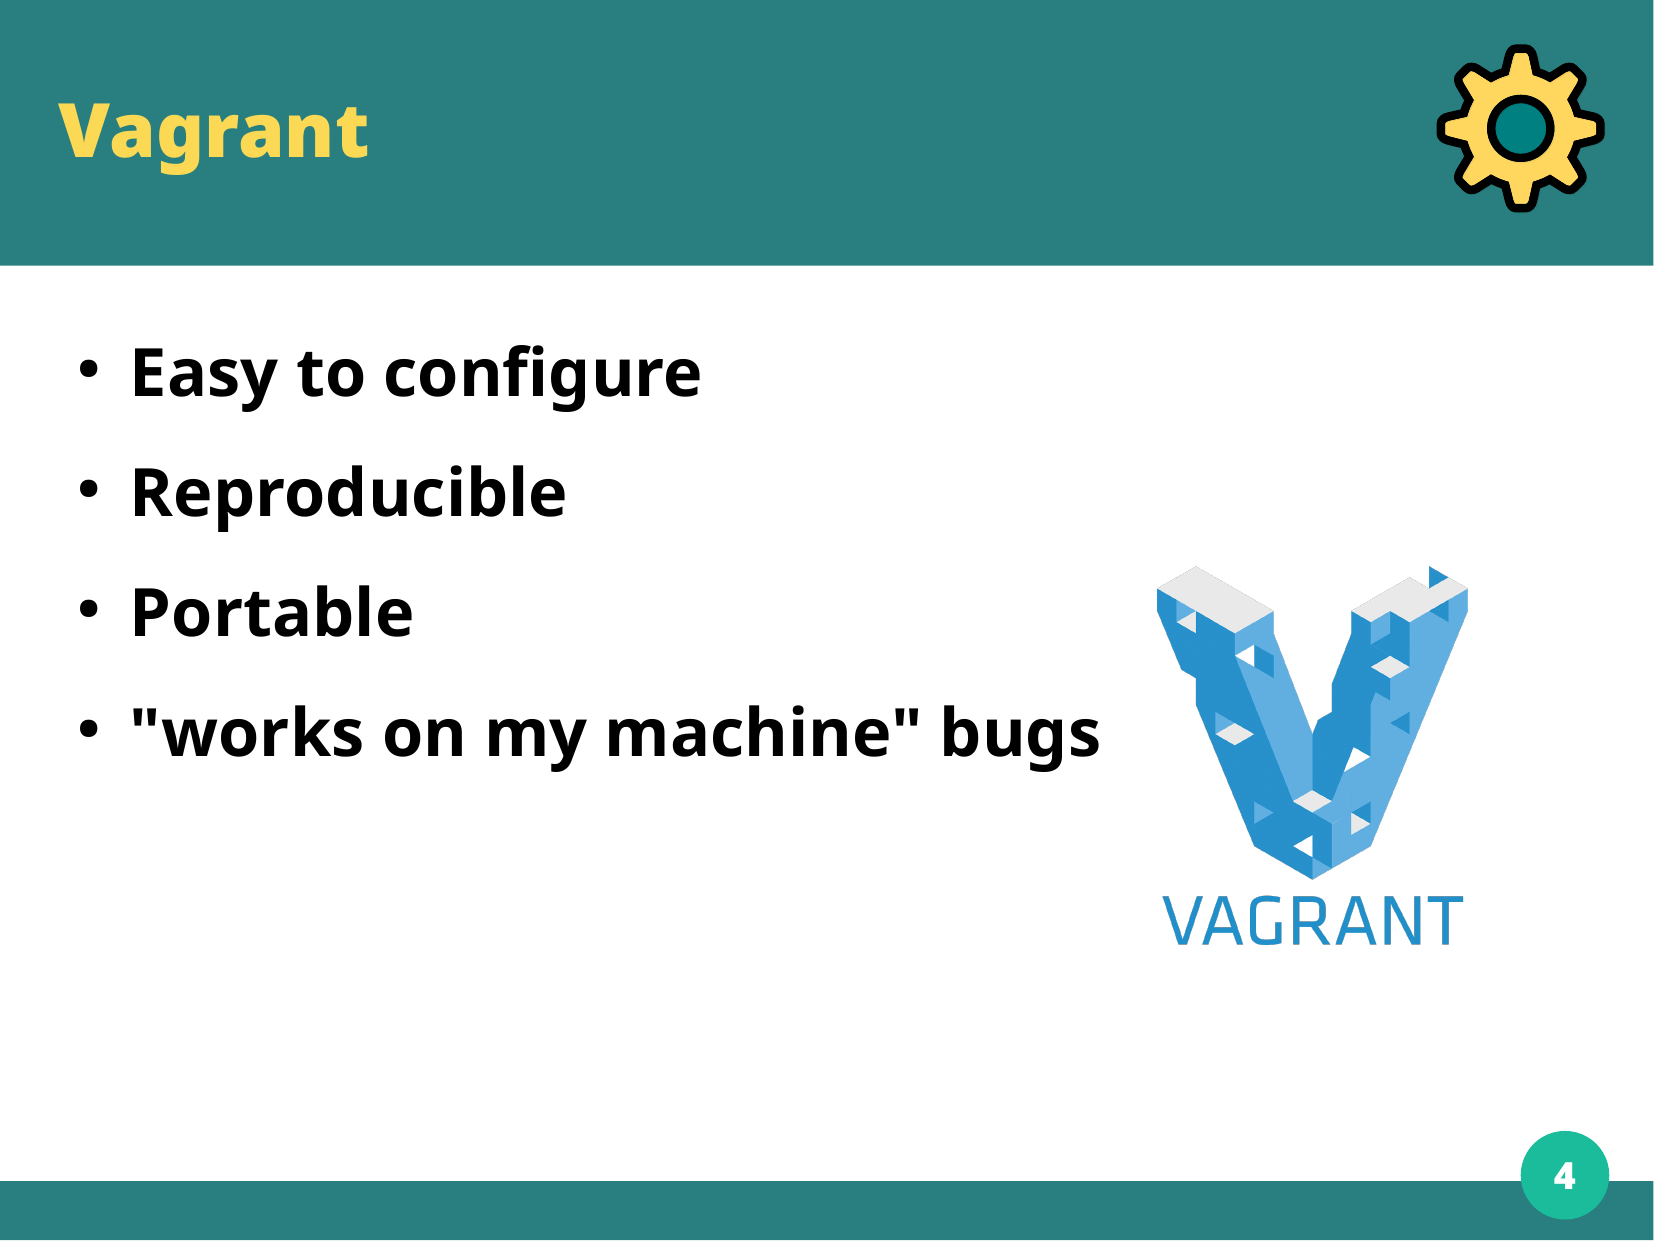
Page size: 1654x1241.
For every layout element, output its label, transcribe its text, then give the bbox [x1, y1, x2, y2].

list Easy to configure Reproducible Portable "works on my machine" bugs [59, 324, 1595, 1152]
picture [1157, 566, 1468, 945]
title Vagrant [59, 49, 1595, 207]
